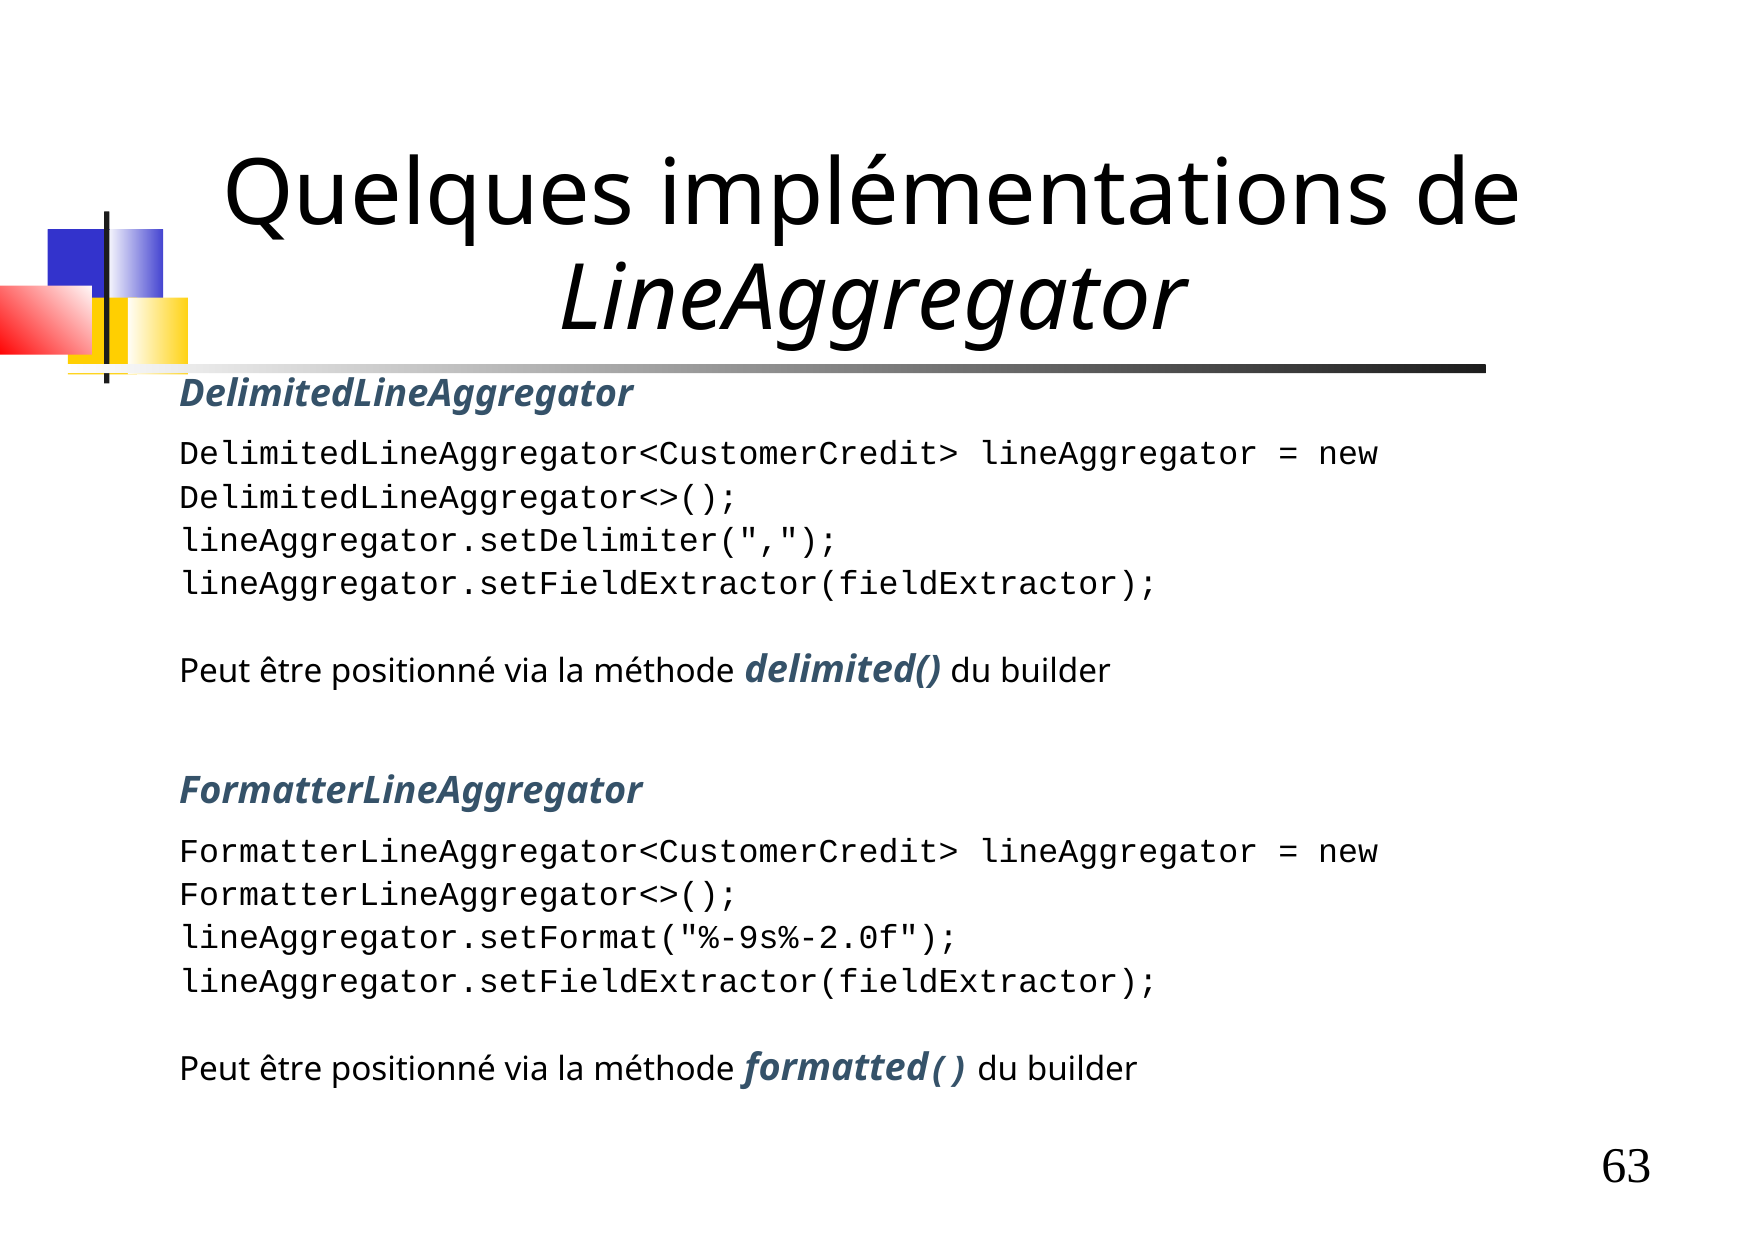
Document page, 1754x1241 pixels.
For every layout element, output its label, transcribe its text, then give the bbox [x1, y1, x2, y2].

title Quelques implémentations de LineAggregator [179, 139, 1567, 351]
list DelimitedLineAggregator DelimitedLineAggregator<CustomerCredit> lineAggregator = new DelimitedLineAggregator<>(); lineAggregator.setDelimiter(","); lineAggregator.setFieldExtractor(fieldExtractor); Peut être positionné via la méthode delimited() du builder FormatterLineAggregator FormatterLineAggregator<CustomerCredit> lineAggregator = new FormatterLineAggregator<>(); lineAggregator.setFormat("%-9s%-2.0f"); lineAggregator.setFieldExtractor(fieldExtractor); Peut être positionné via la méthode formatted() du builder [179, 371, 1567, 1091]
